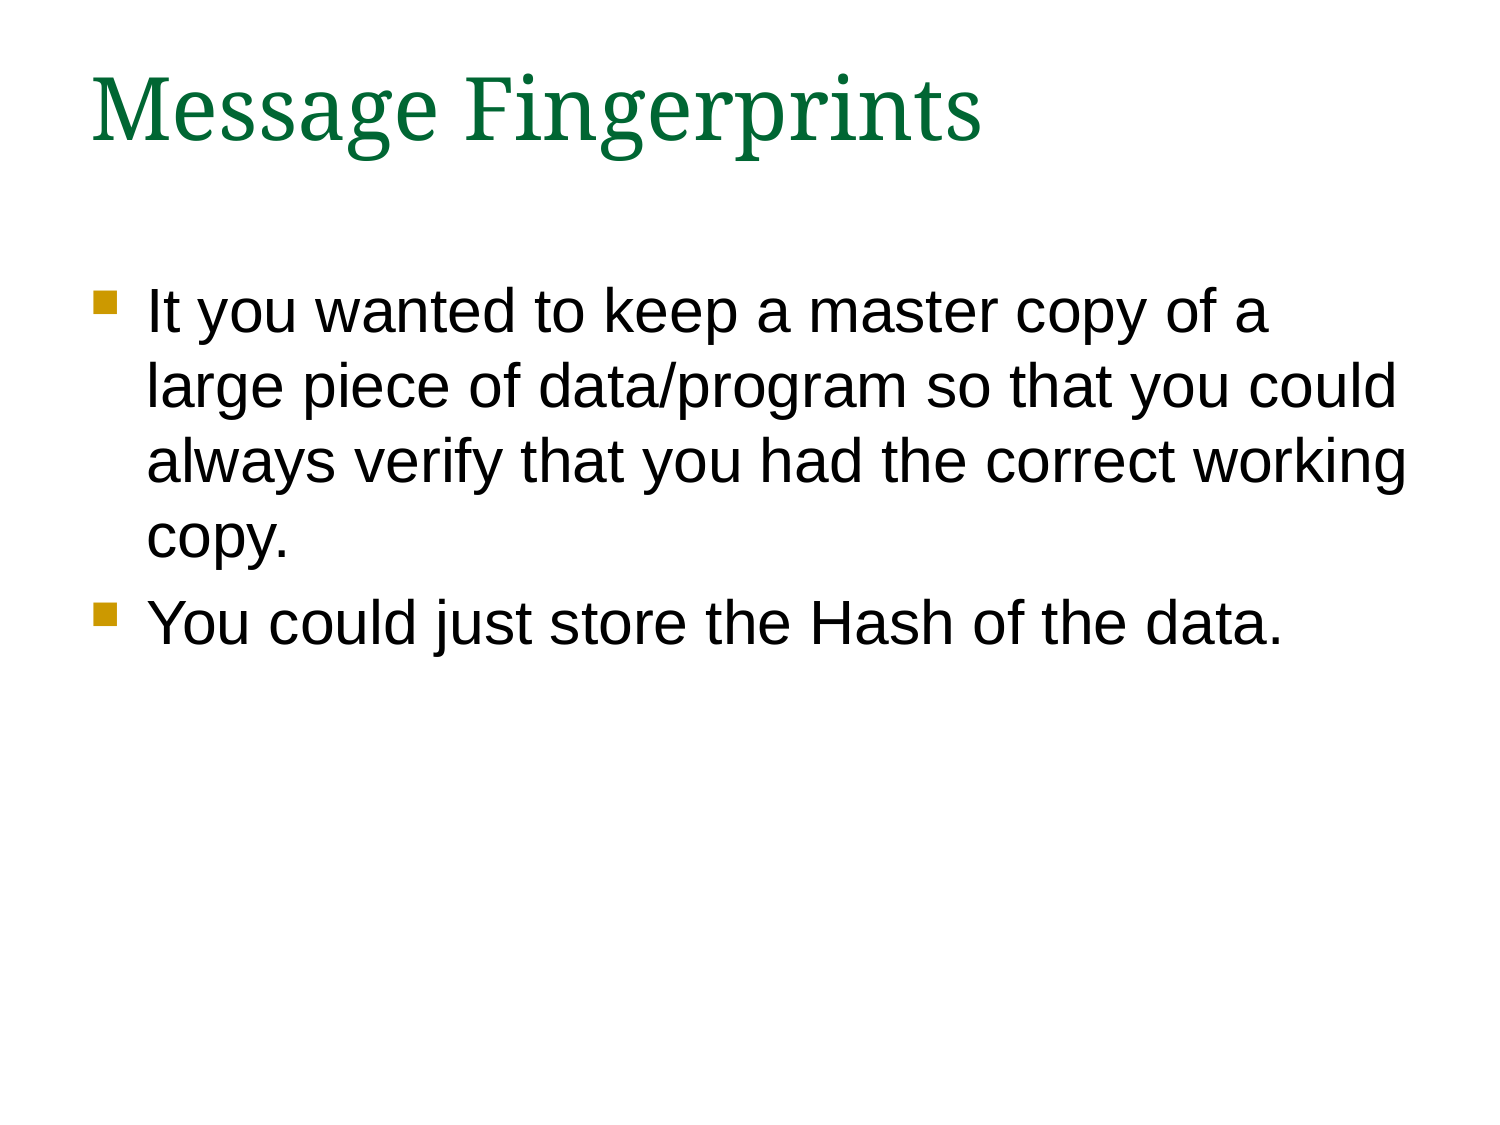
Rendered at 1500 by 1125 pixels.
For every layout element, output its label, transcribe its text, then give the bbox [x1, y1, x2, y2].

title Message Fingerprints [75, 45, 1425, 233]
list It you wanted to keep a master copy of a large piece of data/program so that you could always verify that you had the correct working copy. You could just store the Hash of the data. [75, 262, 1425, 1006]
